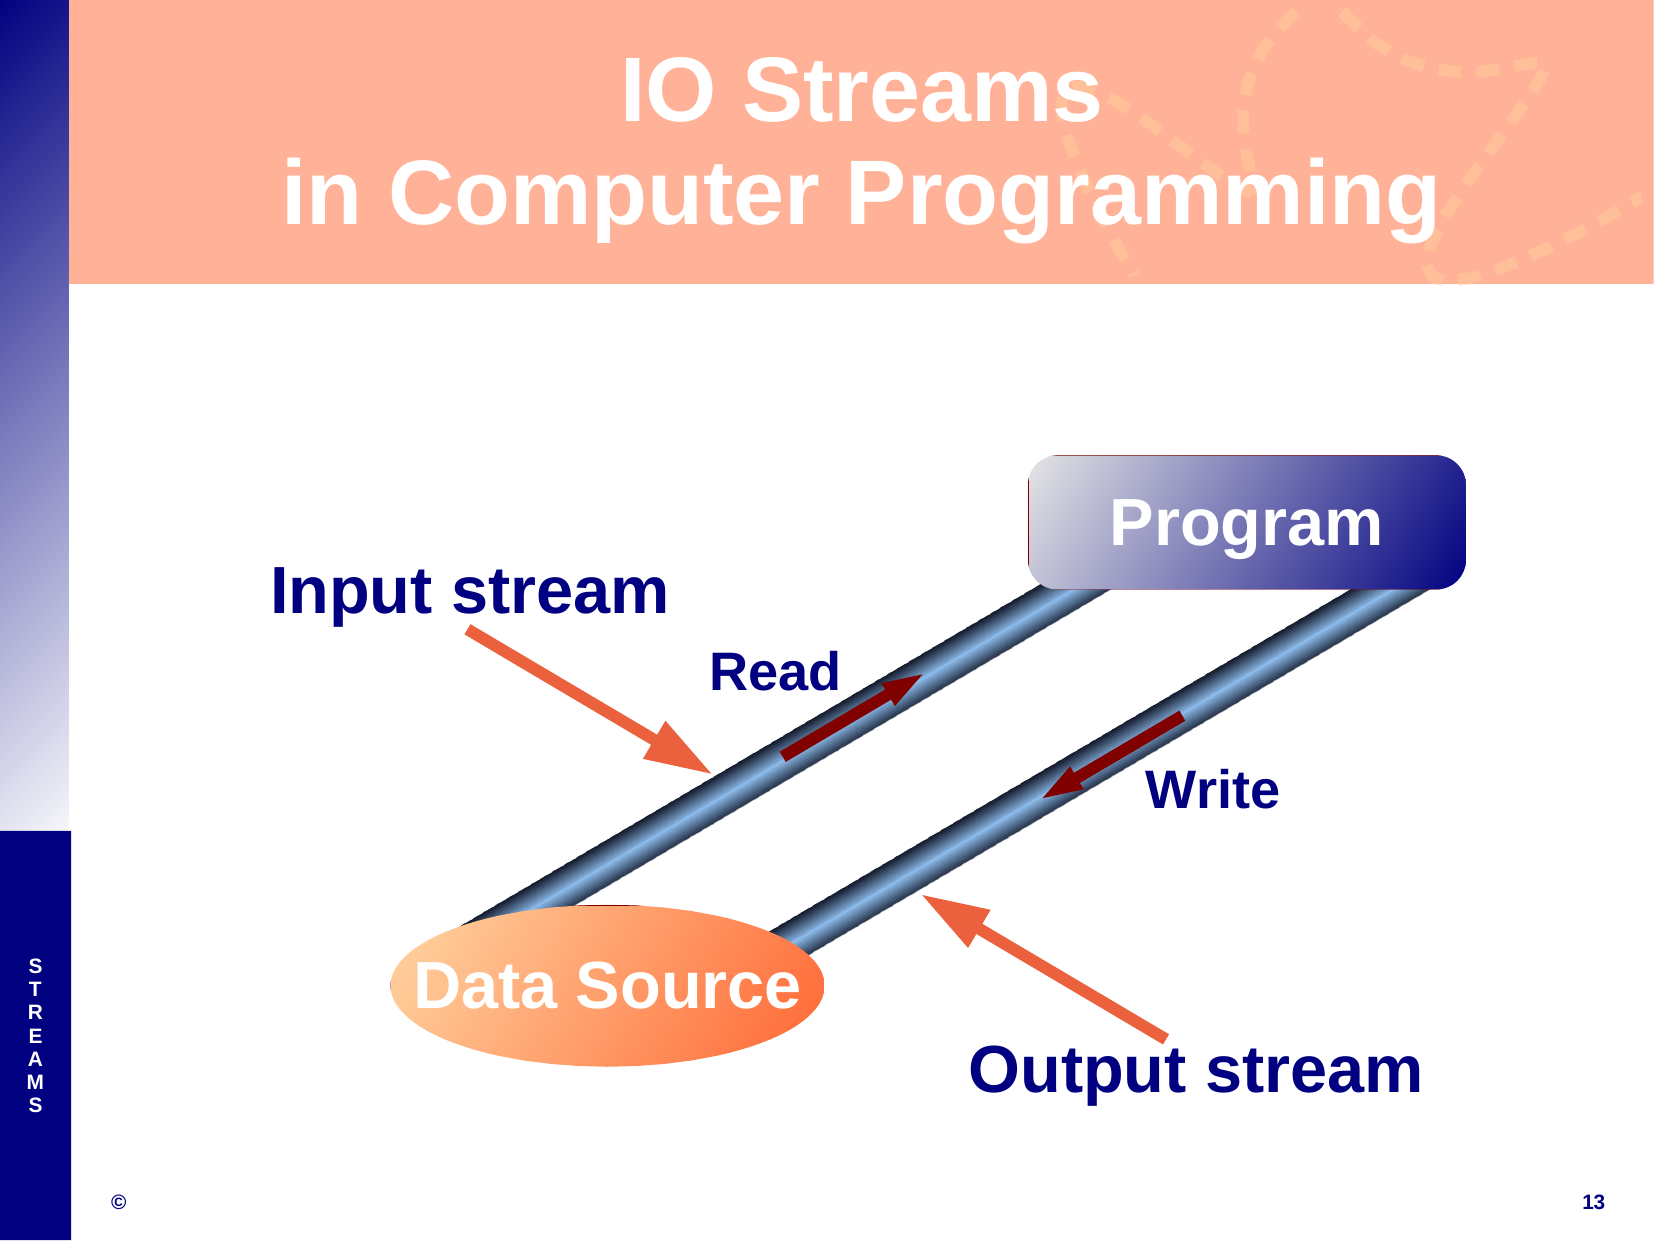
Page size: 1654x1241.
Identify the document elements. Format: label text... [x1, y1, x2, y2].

text_box Output stream [933, 1031, 1460, 1107]
text_box Program [1027, 455, 1466, 590]
title IO Streams in Computer Programming [70, 37, 1654, 246]
text_box Read [659, 641, 892, 703]
picture [456, 584, 1118, 927]
text_box Data Source [390, 904, 825, 1067]
picture [769, 590, 1437, 958]
text_box S T R E A M S [0, 830, 71, 1241]
text_box Write [1096, 759, 1329, 821]
text_box Input stream [206, 553, 734, 629]
